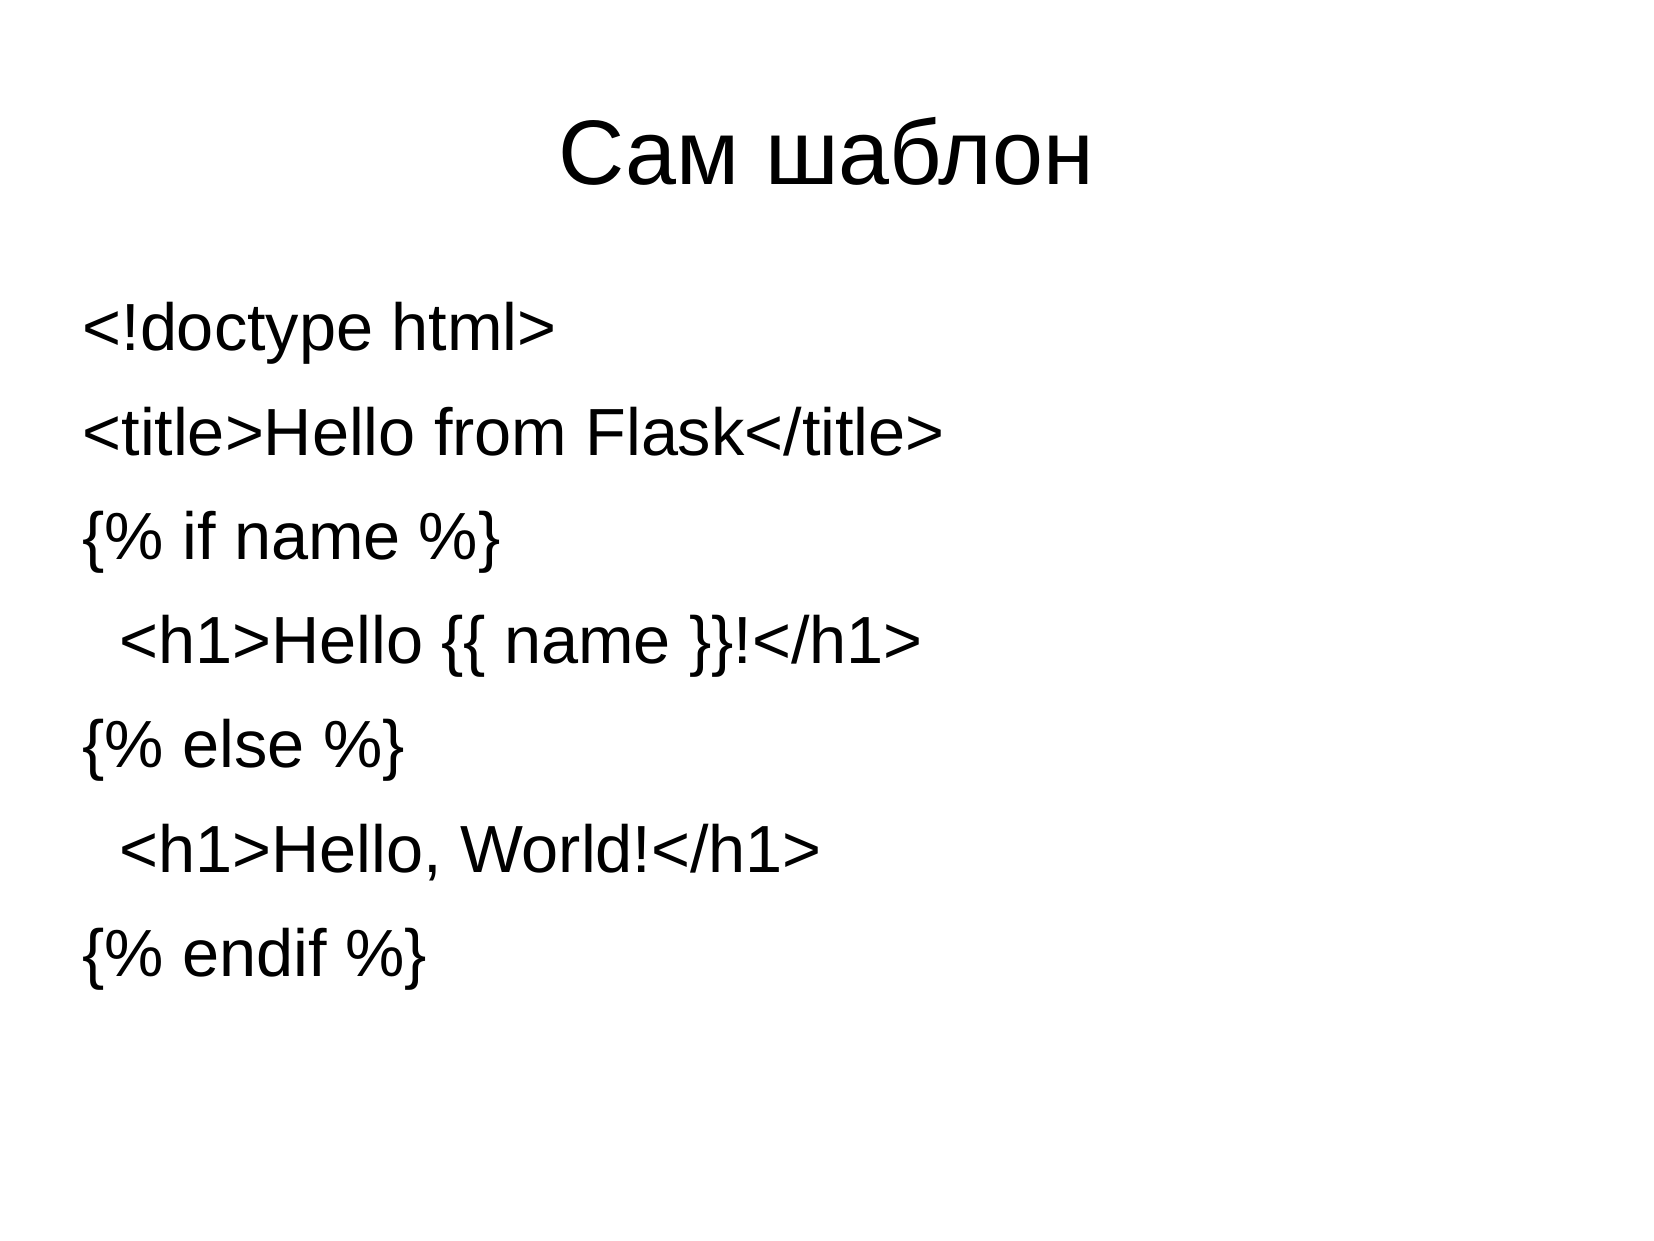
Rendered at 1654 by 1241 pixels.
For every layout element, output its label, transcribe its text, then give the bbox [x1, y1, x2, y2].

list <!doctype html> <title>Hello from Flask</title> {% if name %} <h1>Hello {{ name }}!</h1> {% else %} <h1>Hello, World!</h1> {% endif %} [82, 290, 1571, 1010]
title Сам шаблон [82, 49, 1571, 257]
